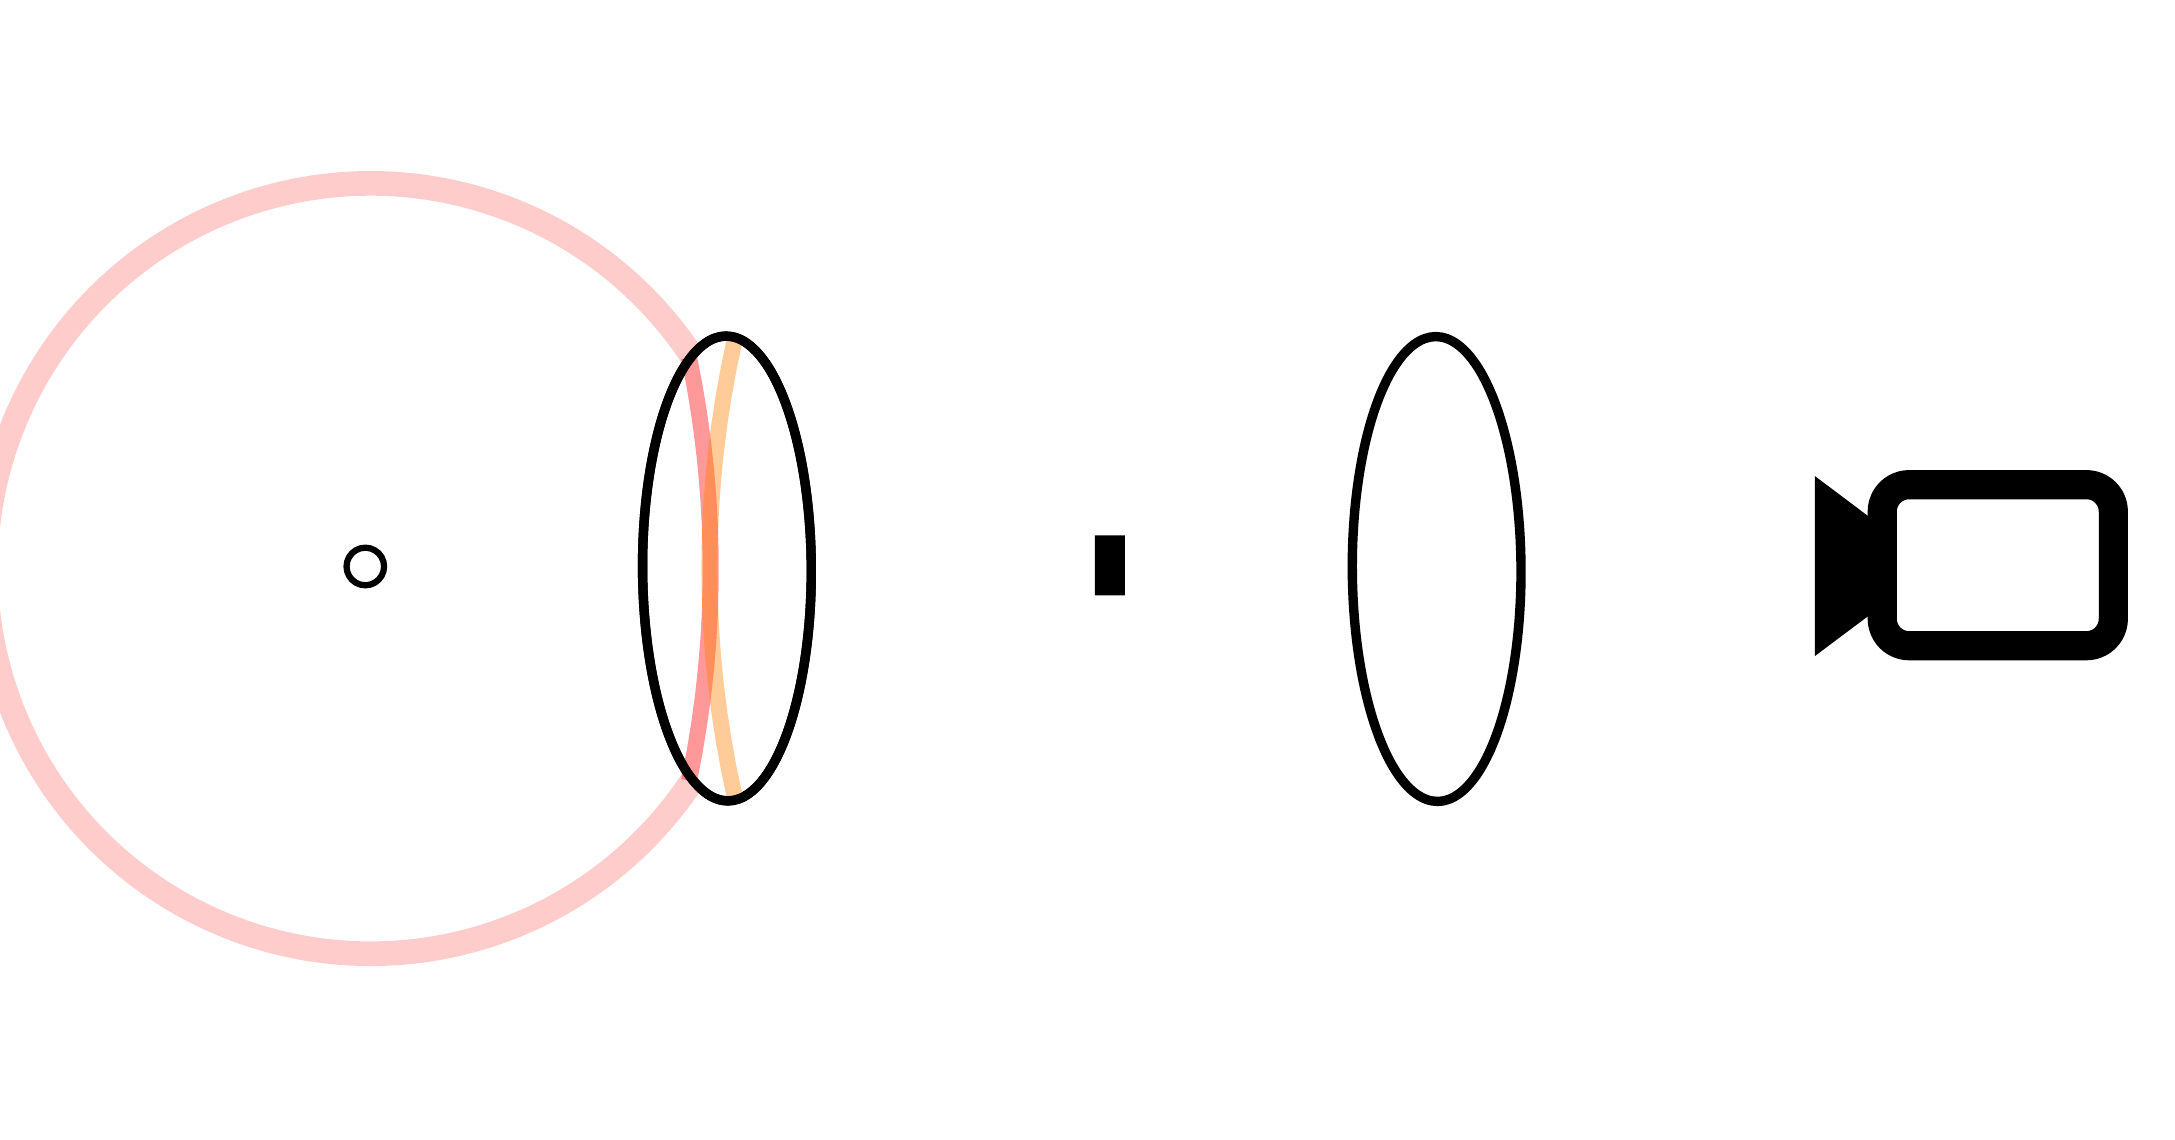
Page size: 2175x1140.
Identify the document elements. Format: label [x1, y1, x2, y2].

text_box [1882, 484, 2114, 646]
text_box [648, 341, 806, 796]
text_box [0, 171, 698, 528]
text_box [1094, 535, 1125, 596]
text_box [0, 609, 699, 967]
text_box [1352, 336, 1522, 802]
text_box [1814, 476, 1875, 657]
